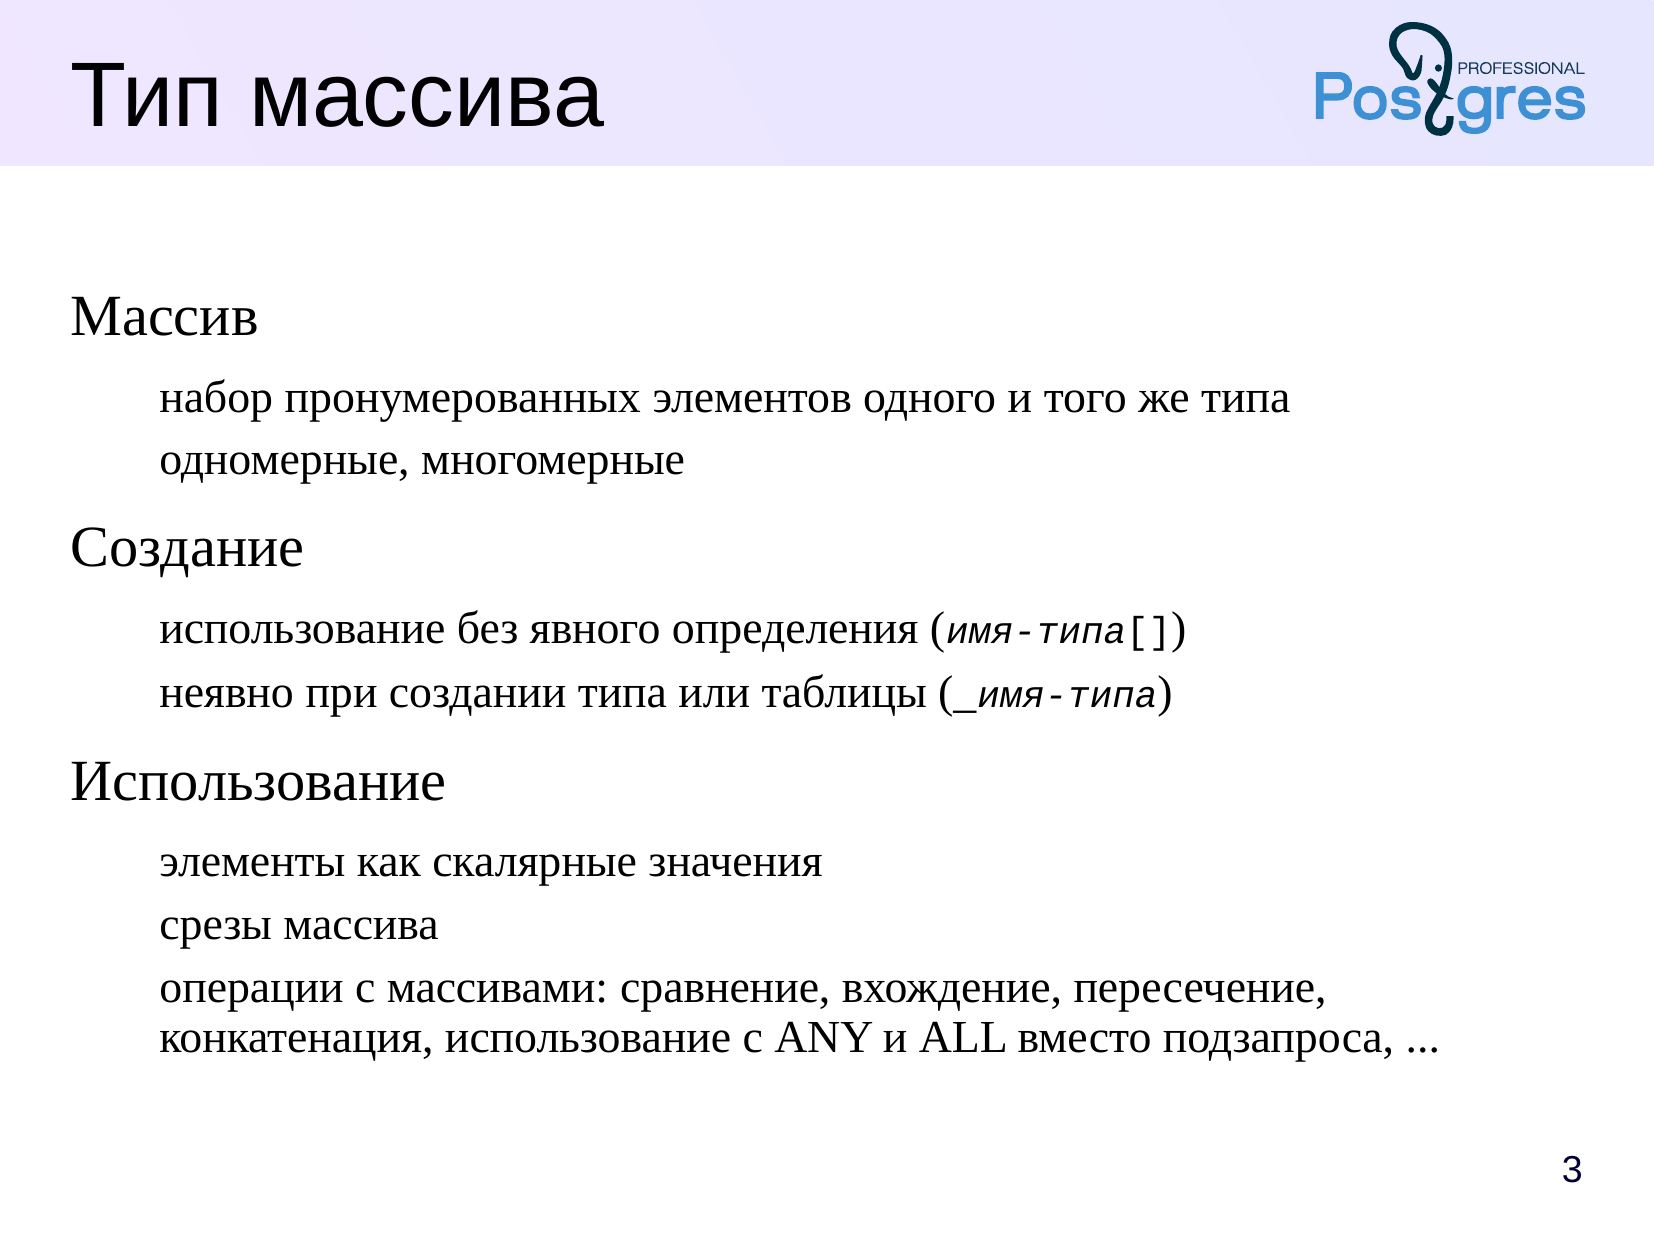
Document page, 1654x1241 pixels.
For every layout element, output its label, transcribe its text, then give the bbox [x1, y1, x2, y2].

title Тип массива [70, 43, 1241, 147]
list Массив набор пронумерованных элементов одного и того же типа одномерные, многомерные Создание использование без явного определения (имя-типа[]) неявно при создании типа или таблицы (_имя-типа) Использование элементы как скалярные значения срезы массива операции с массивами: сравнение, вхождение, пересечение, конкатенация, использование с ANY и ALL вместо подзапроса, ... [70, 283, 1583, 1141]
